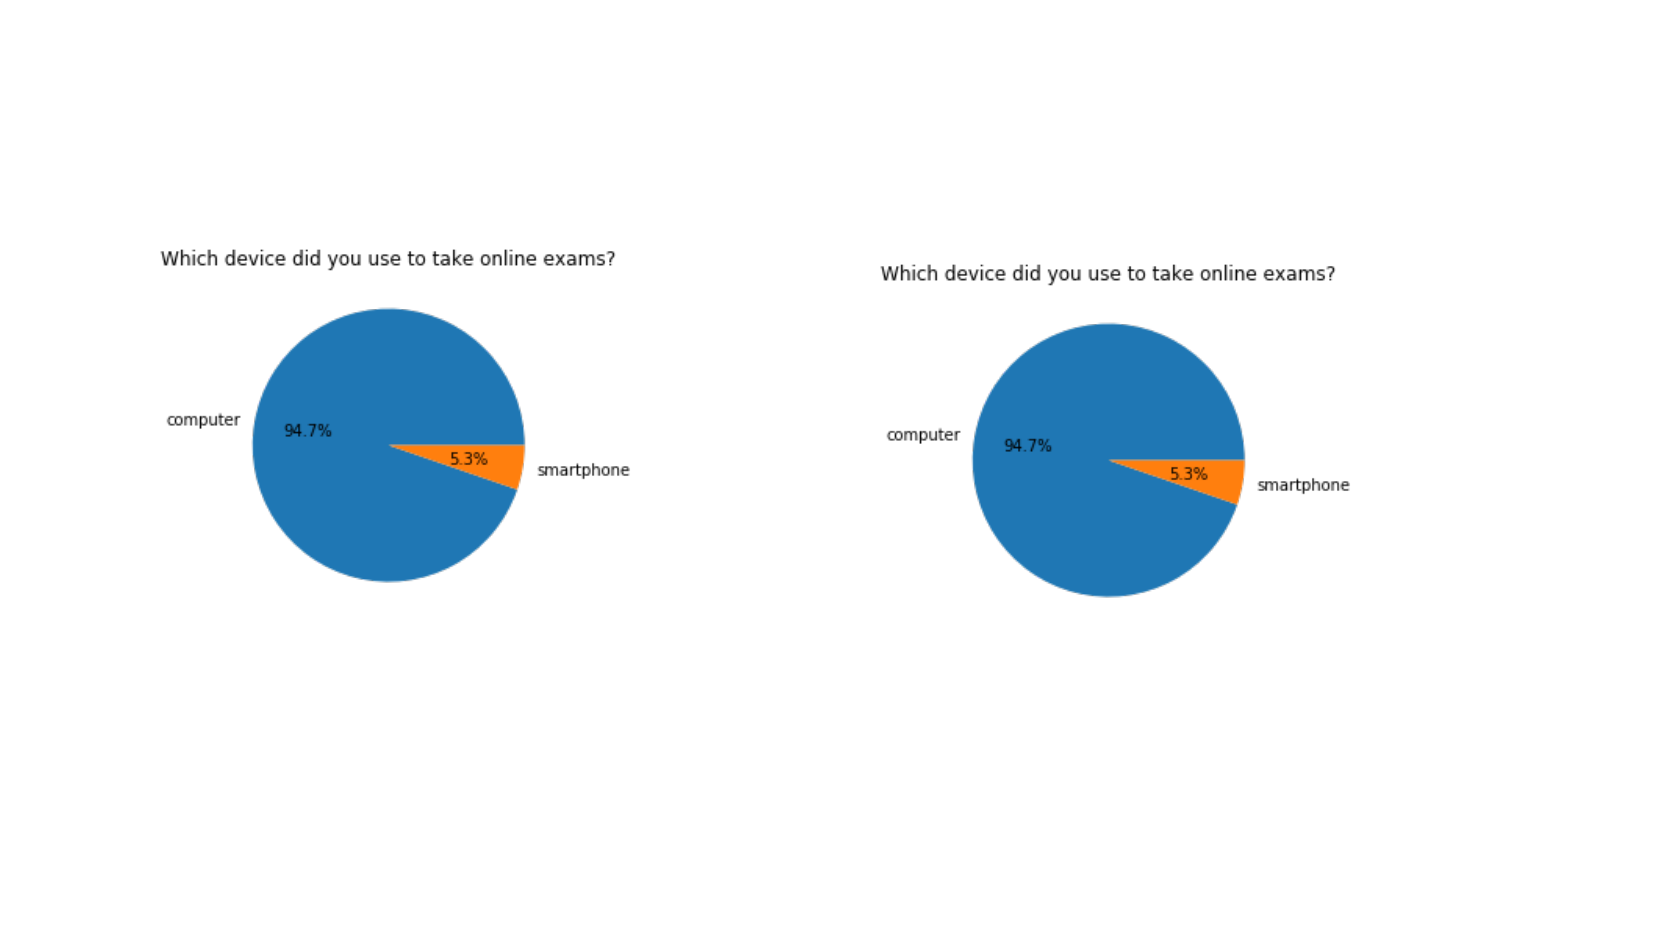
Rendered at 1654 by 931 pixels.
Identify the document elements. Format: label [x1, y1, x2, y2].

picture [150, 239, 641, 633]
picture [870, 254, 1361, 648]
